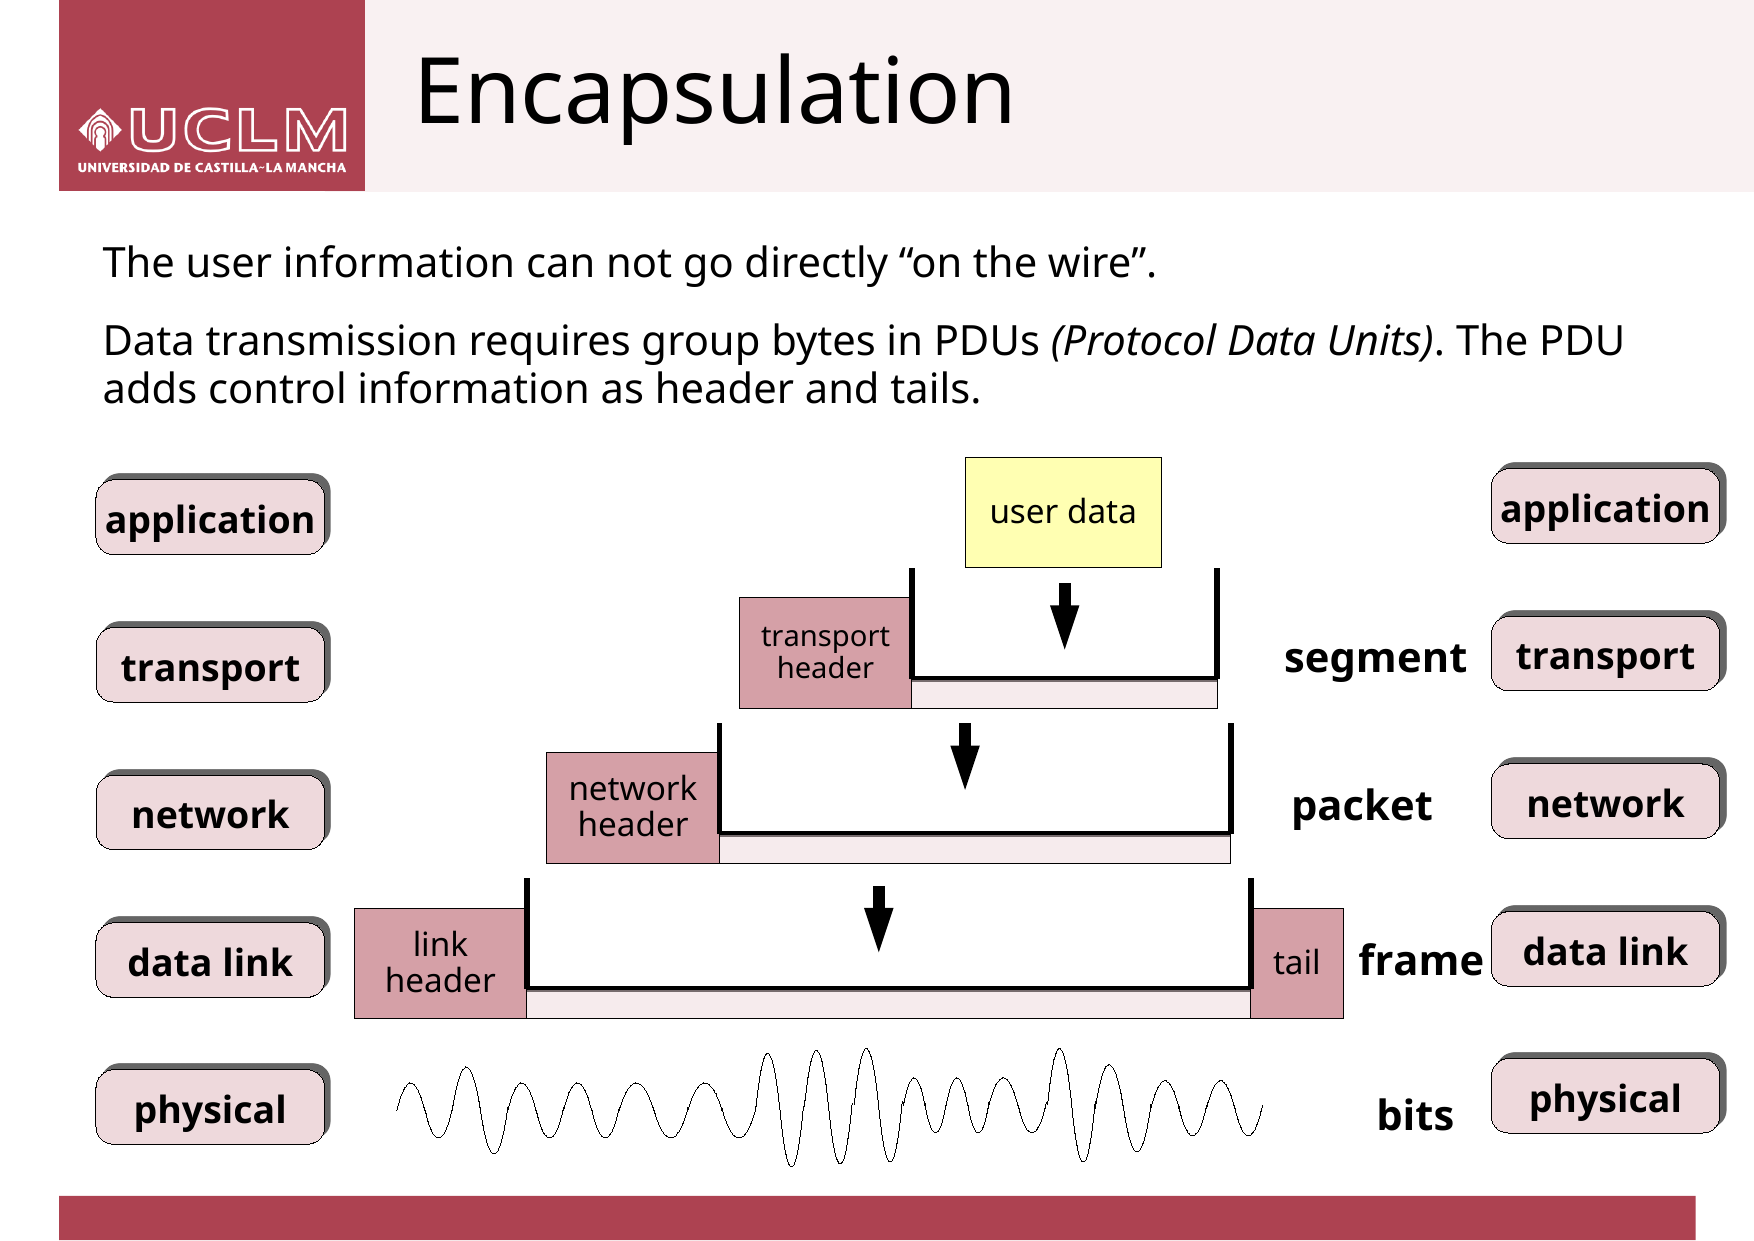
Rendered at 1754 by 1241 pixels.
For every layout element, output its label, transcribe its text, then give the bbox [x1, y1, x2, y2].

text_box data link [95, 922, 325, 998]
text_box network [96, 775, 325, 850]
text_box packet [1291, 770, 1462, 835]
text_box network header [546, 752, 719, 864]
text_box [526, 989, 1251, 1019]
text_box application [95, 479, 325, 555]
text_box physical [95, 1069, 325, 1145]
text_box physical [1491, 1058, 1720, 1134]
text_box application [1491, 468, 1720, 544]
text_box transport header [739, 597, 911, 709]
text_box link header [354, 908, 526, 1019]
text_box tail [1251, 908, 1344, 1019]
picture [59, 0, 365, 191]
text_box user data [965, 457, 1162, 568]
list The user information can not go directly “on the wire”. Data transmission requires group bytes in PDUs (Protocol Data Units). The PDU adds control information as header and tails. [87, 231, 1713, 401]
text_box [911, 679, 1218, 709]
text_box bits [1376, 1080, 1452, 1145]
text_box transport [96, 627, 325, 703]
text_box segment [1277, 623, 1475, 687]
text_box network [1491, 763, 1720, 839]
title Encapsulation [413, 0, 1667, 198]
text_box data link [1491, 911, 1720, 987]
text_box [719, 834, 1231, 864]
text_box transport [1491, 616, 1720, 691]
text_box frame [1358, 925, 1475, 990]
